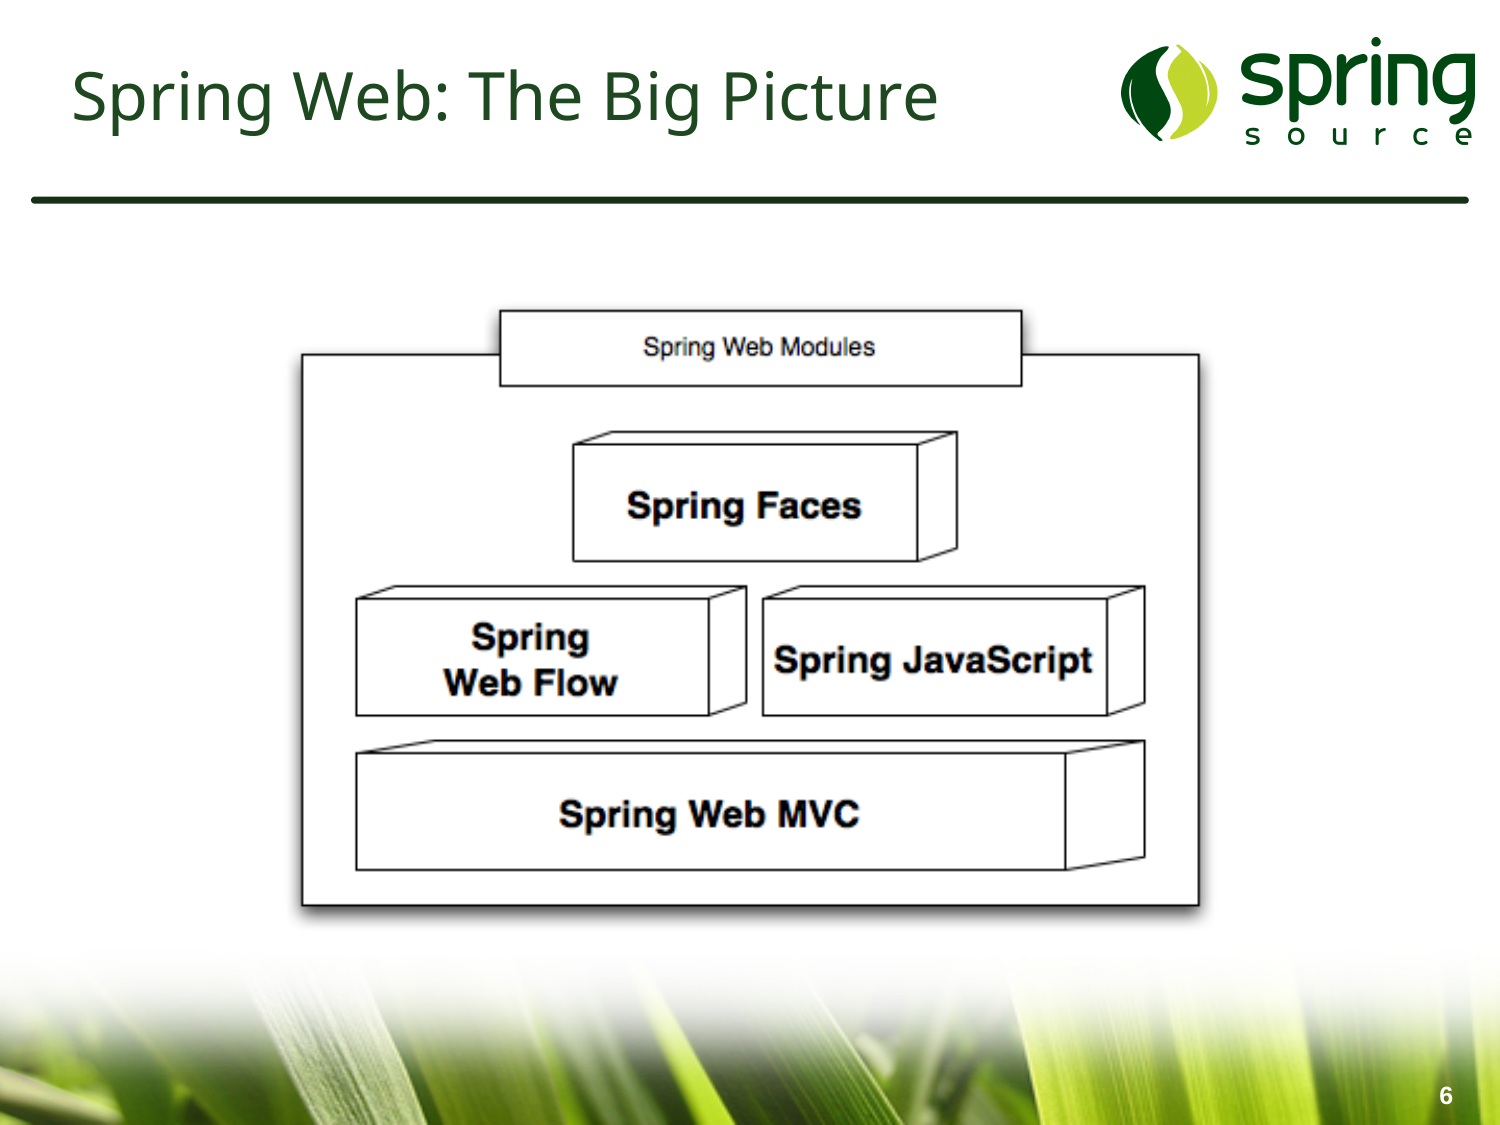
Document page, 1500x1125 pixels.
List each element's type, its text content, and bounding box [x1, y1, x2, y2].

picture [0, 277, 1500, 1125]
title Spring Web: The Big Picture [56, 13, 1089, 176]
picture [1121, 37, 1475, 145]
